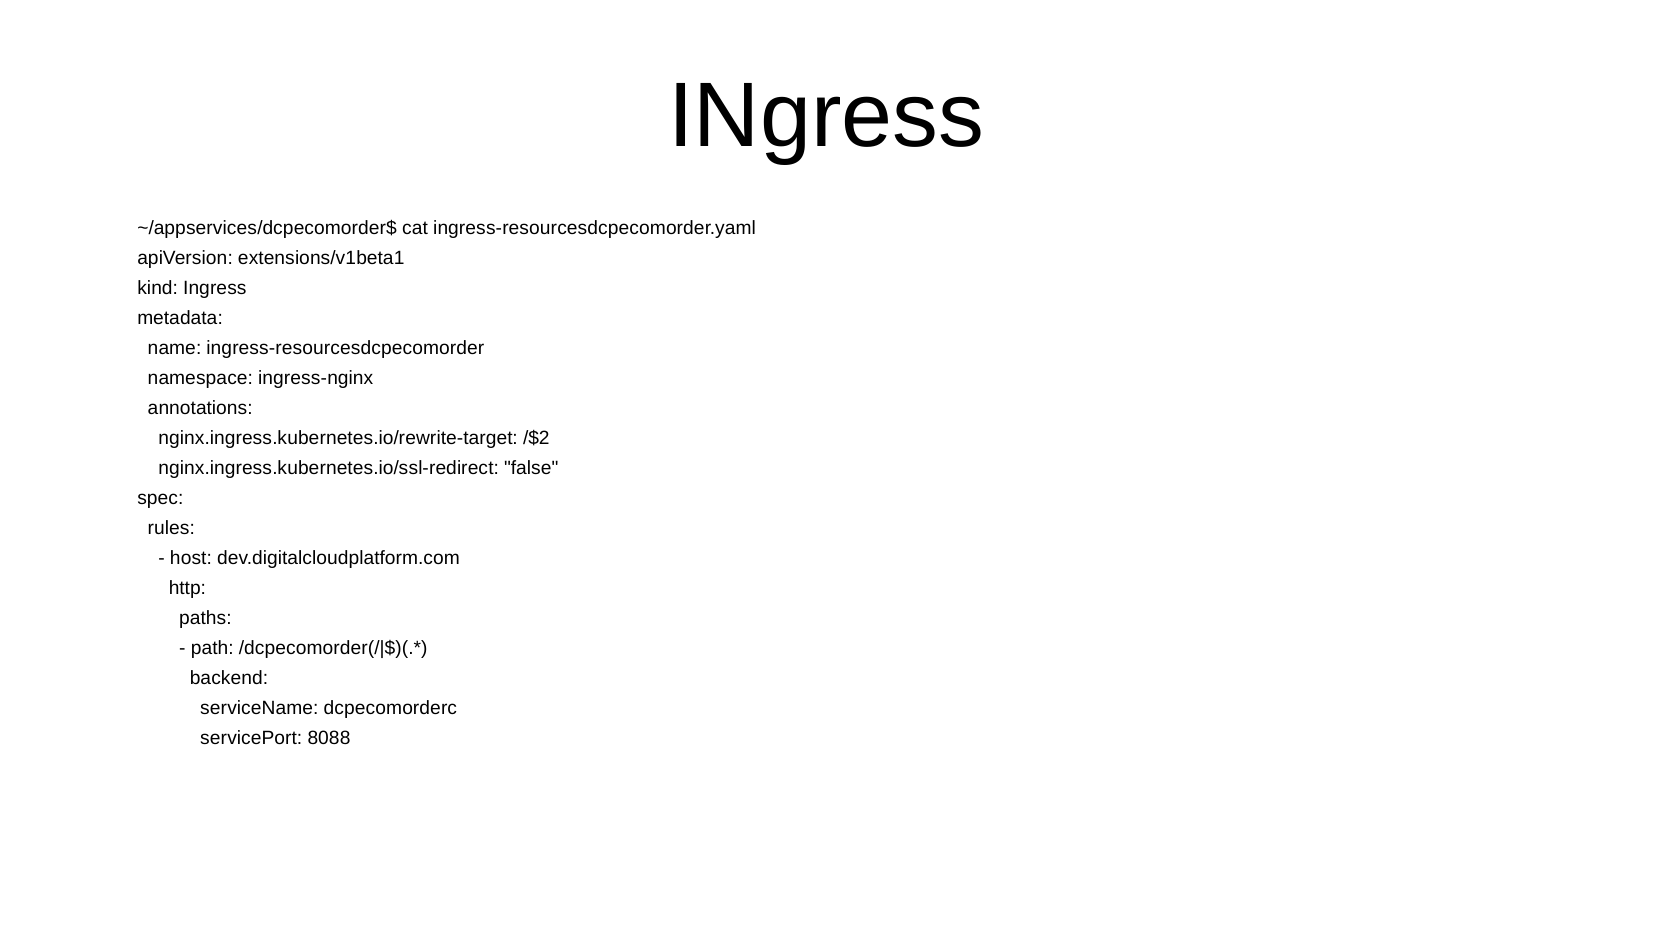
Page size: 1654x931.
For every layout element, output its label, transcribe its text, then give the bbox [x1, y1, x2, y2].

list ~/appservices/dcpecomorder$ cat ingress-resourcesdcpecomorder.yaml apiVersion: extensions/v1beta1 kind: Ingress metadata: name: ingress-resourcesdcpecomorder namespace: ingress-nginx annotations: nginx.ingress.kubernetes.io/rewrite-target: /$2 nginx.ingress.kubernetes.io/ssl-redirect: "false" spec: rules: - host: dev.digitalcloudplatform.com http: paths: - path: /dcpecomorder(/|$)(.*) backend: serviceName: dcpecomorderc servicePort: 8088 [82, 217, 1571, 758]
title INgress [82, 37, 1571, 193]
